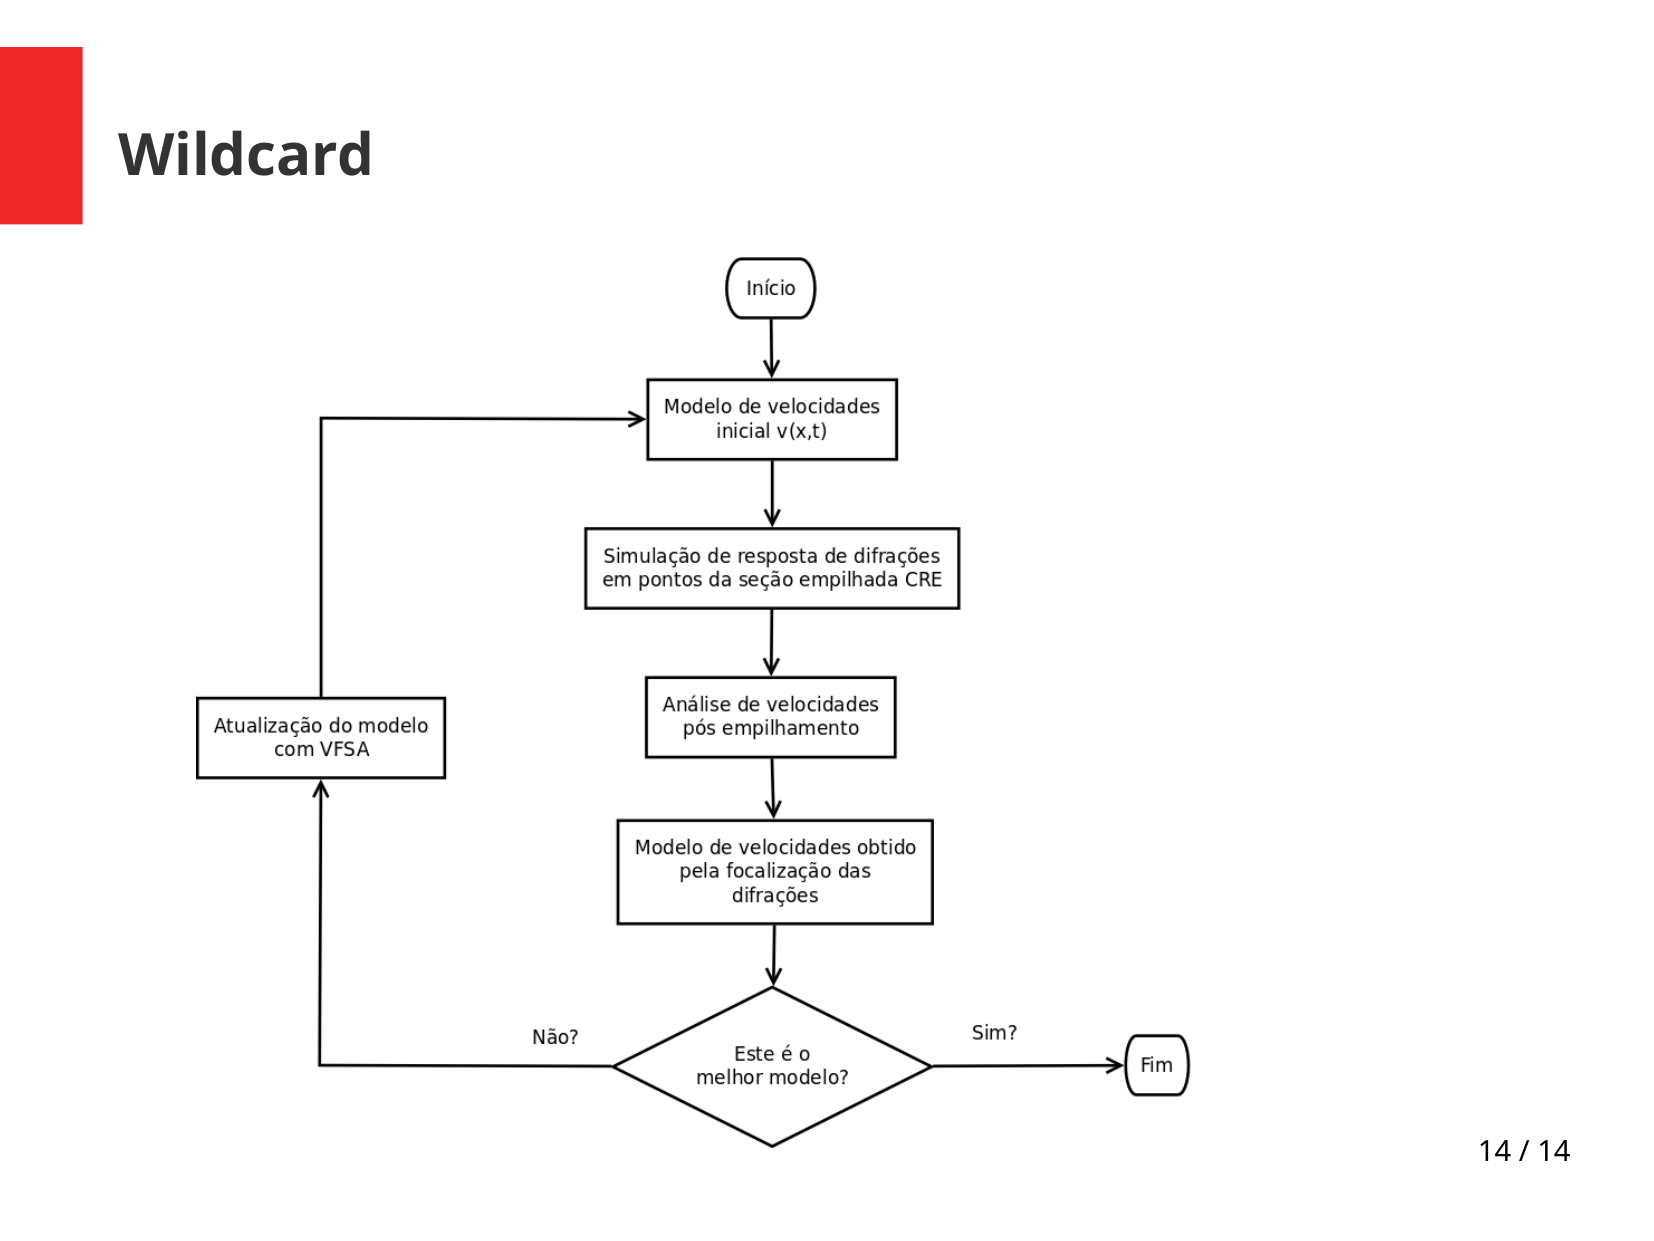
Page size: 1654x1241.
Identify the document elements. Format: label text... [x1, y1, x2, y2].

title Wildcard [118, 49, 1571, 257]
picture [196, 256, 1193, 1149]
